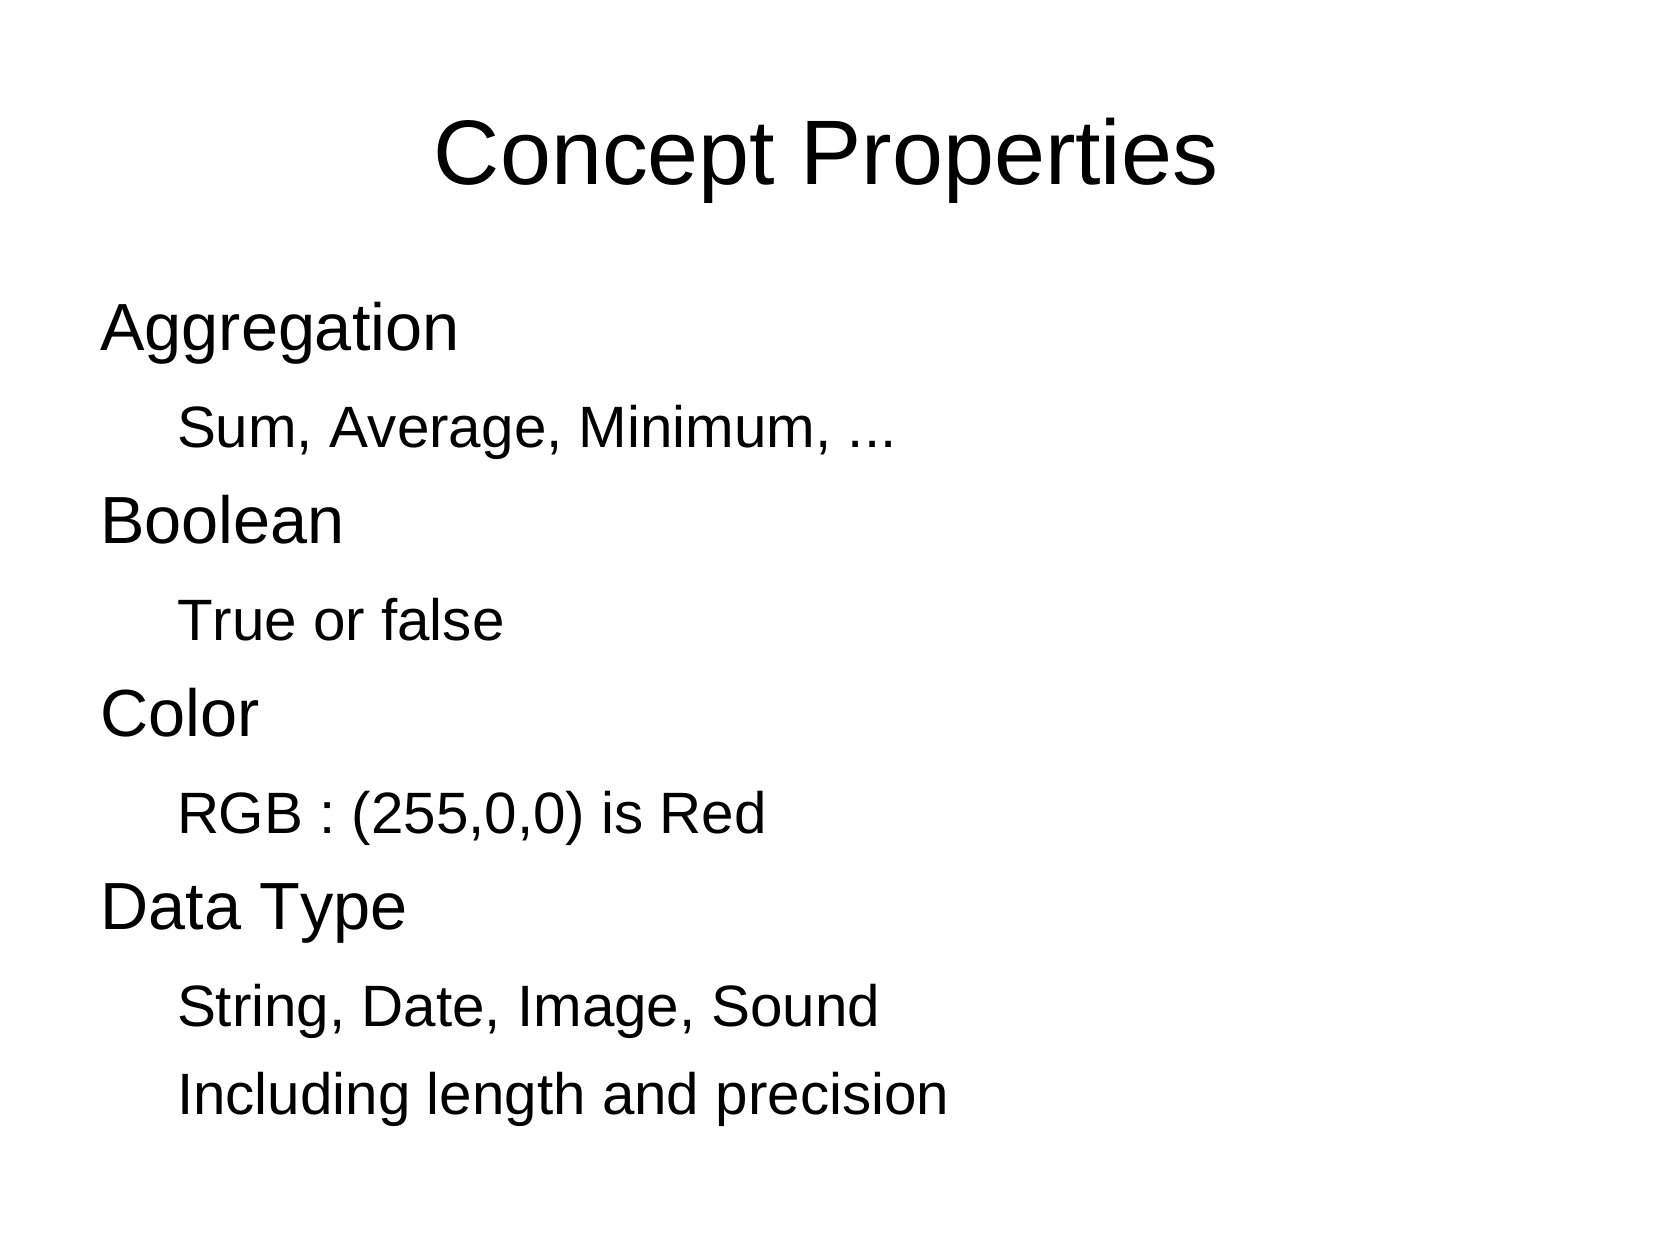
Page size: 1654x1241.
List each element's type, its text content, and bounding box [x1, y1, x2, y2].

list Aggregation Sum, Average, Minimum, ... Boolean True or false Color RGB : (255,0,0) is Red Data Type String, Date, Image, Sound Including length and precision [82, 290, 1571, 1126]
title Concept Properties [82, 49, 1571, 257]
